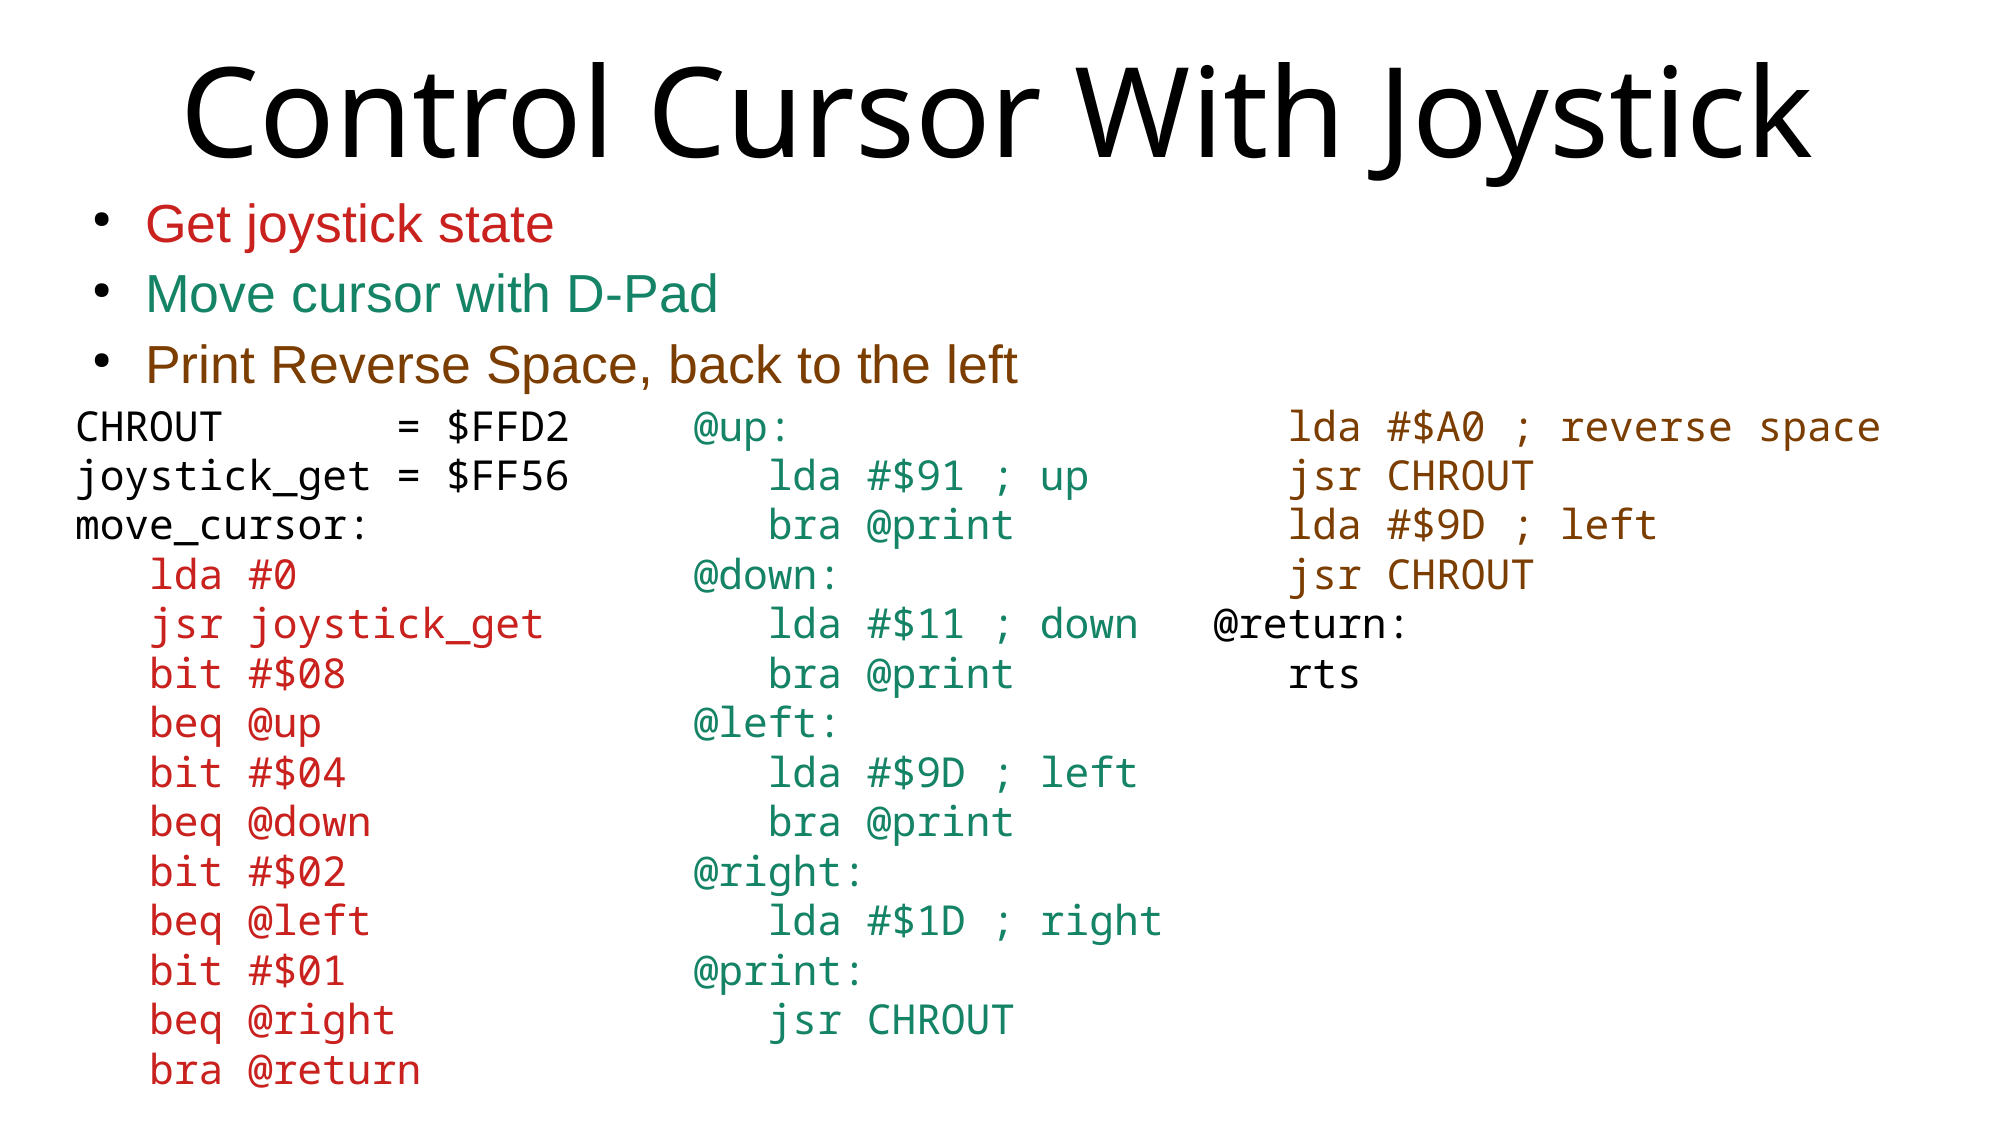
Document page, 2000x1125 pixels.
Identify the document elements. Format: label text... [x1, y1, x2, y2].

title Control Cursor With Joystick [30, 38, 1966, 195]
list Get joystick state Move cursor with D-Pad Print Reverse Space, back to the left CHROUT = $FFD2 @up: lda #$A0 ; reverse space joystick_get = $FF56 lda #$91 ; up jsr CHROUT move_cursor: bra @print lda #$9D ; left lda #0 @down: jsr CHROUT jsr joystick_get lda #$11 ; down @return: bit #$08 bra @print rts beq @up @left: bit #$04 lda #$9D ; left beq @down bra @print bit #$02 @right: beq @left lda #$1D ; right bit #$01 @print: beq @right jsr CHROUT bra @return [60, 195, 1966, 1111]
